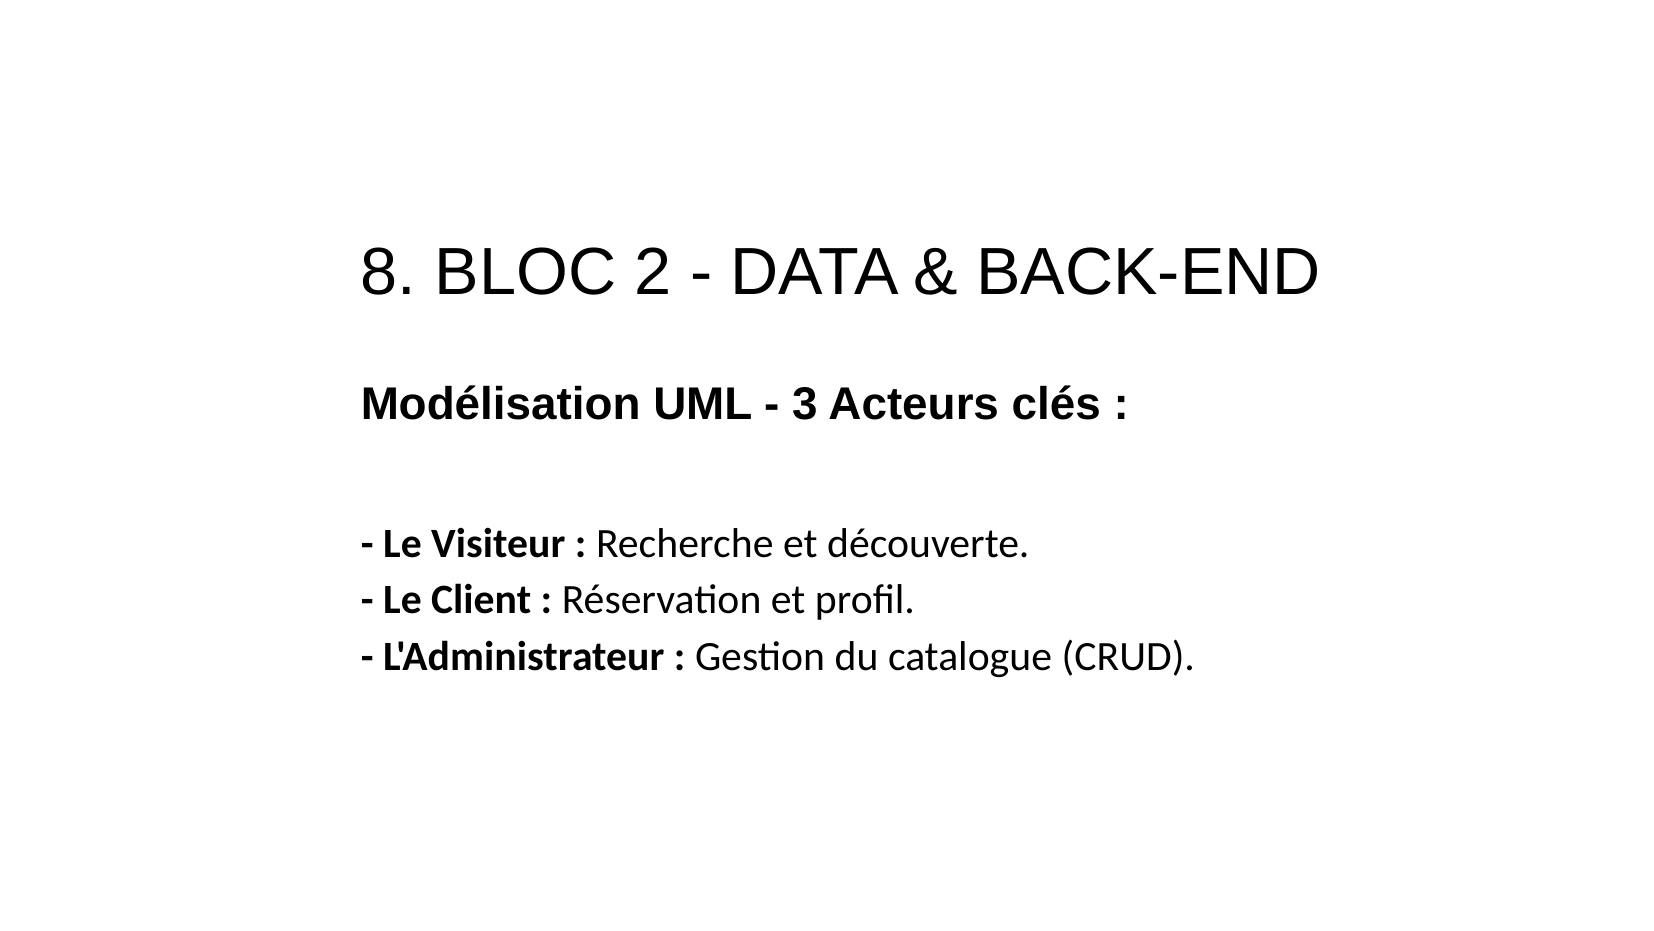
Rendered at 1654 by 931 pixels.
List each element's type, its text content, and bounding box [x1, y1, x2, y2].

subtitle 8. BLOC 2 - DATA & BACK-END Modélisation UML - 3 Acteurs clés : - Le Visiteur : Recherche et découverte. - Le Client : Réservation et profil. - L'Administrateur : Gestion du catalogue (CRUD). [58, 47, 1624, 916]
